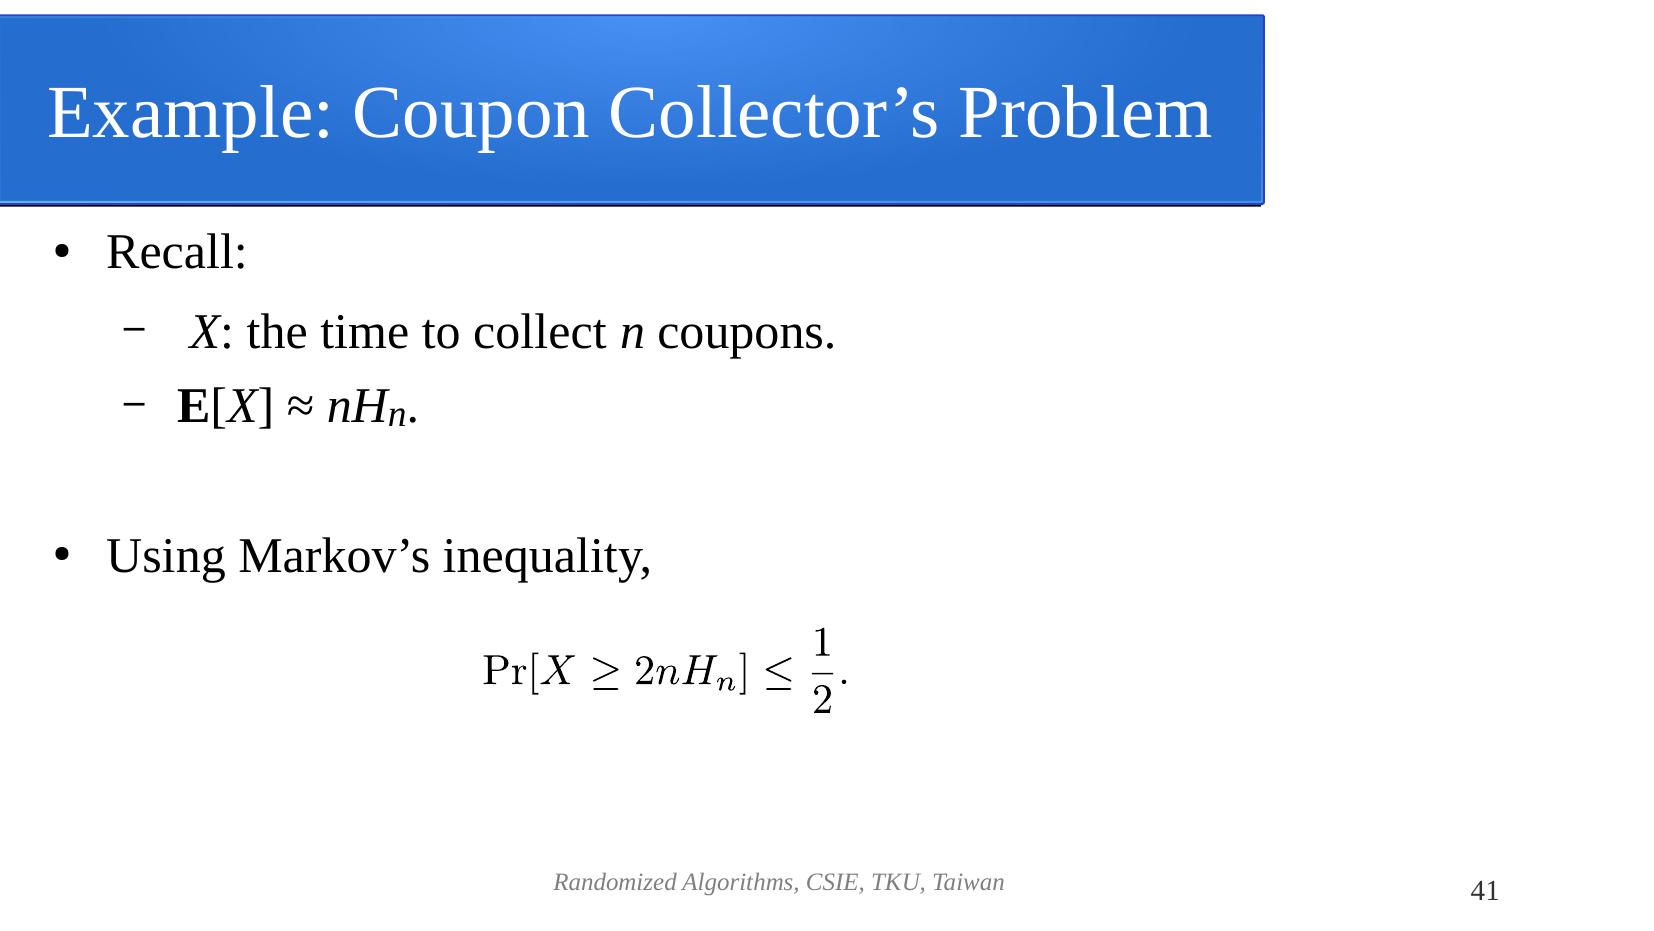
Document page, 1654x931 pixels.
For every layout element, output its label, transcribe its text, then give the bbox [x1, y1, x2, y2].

title Example: Coupon Collector’s Problem [47, 35, 1252, 189]
picture [480, 625, 848, 715]
list Recall: X: the time to collect n coupons. E[X] ≈ nHn. Using Markov’s inequality, [35, 224, 1524, 764]
